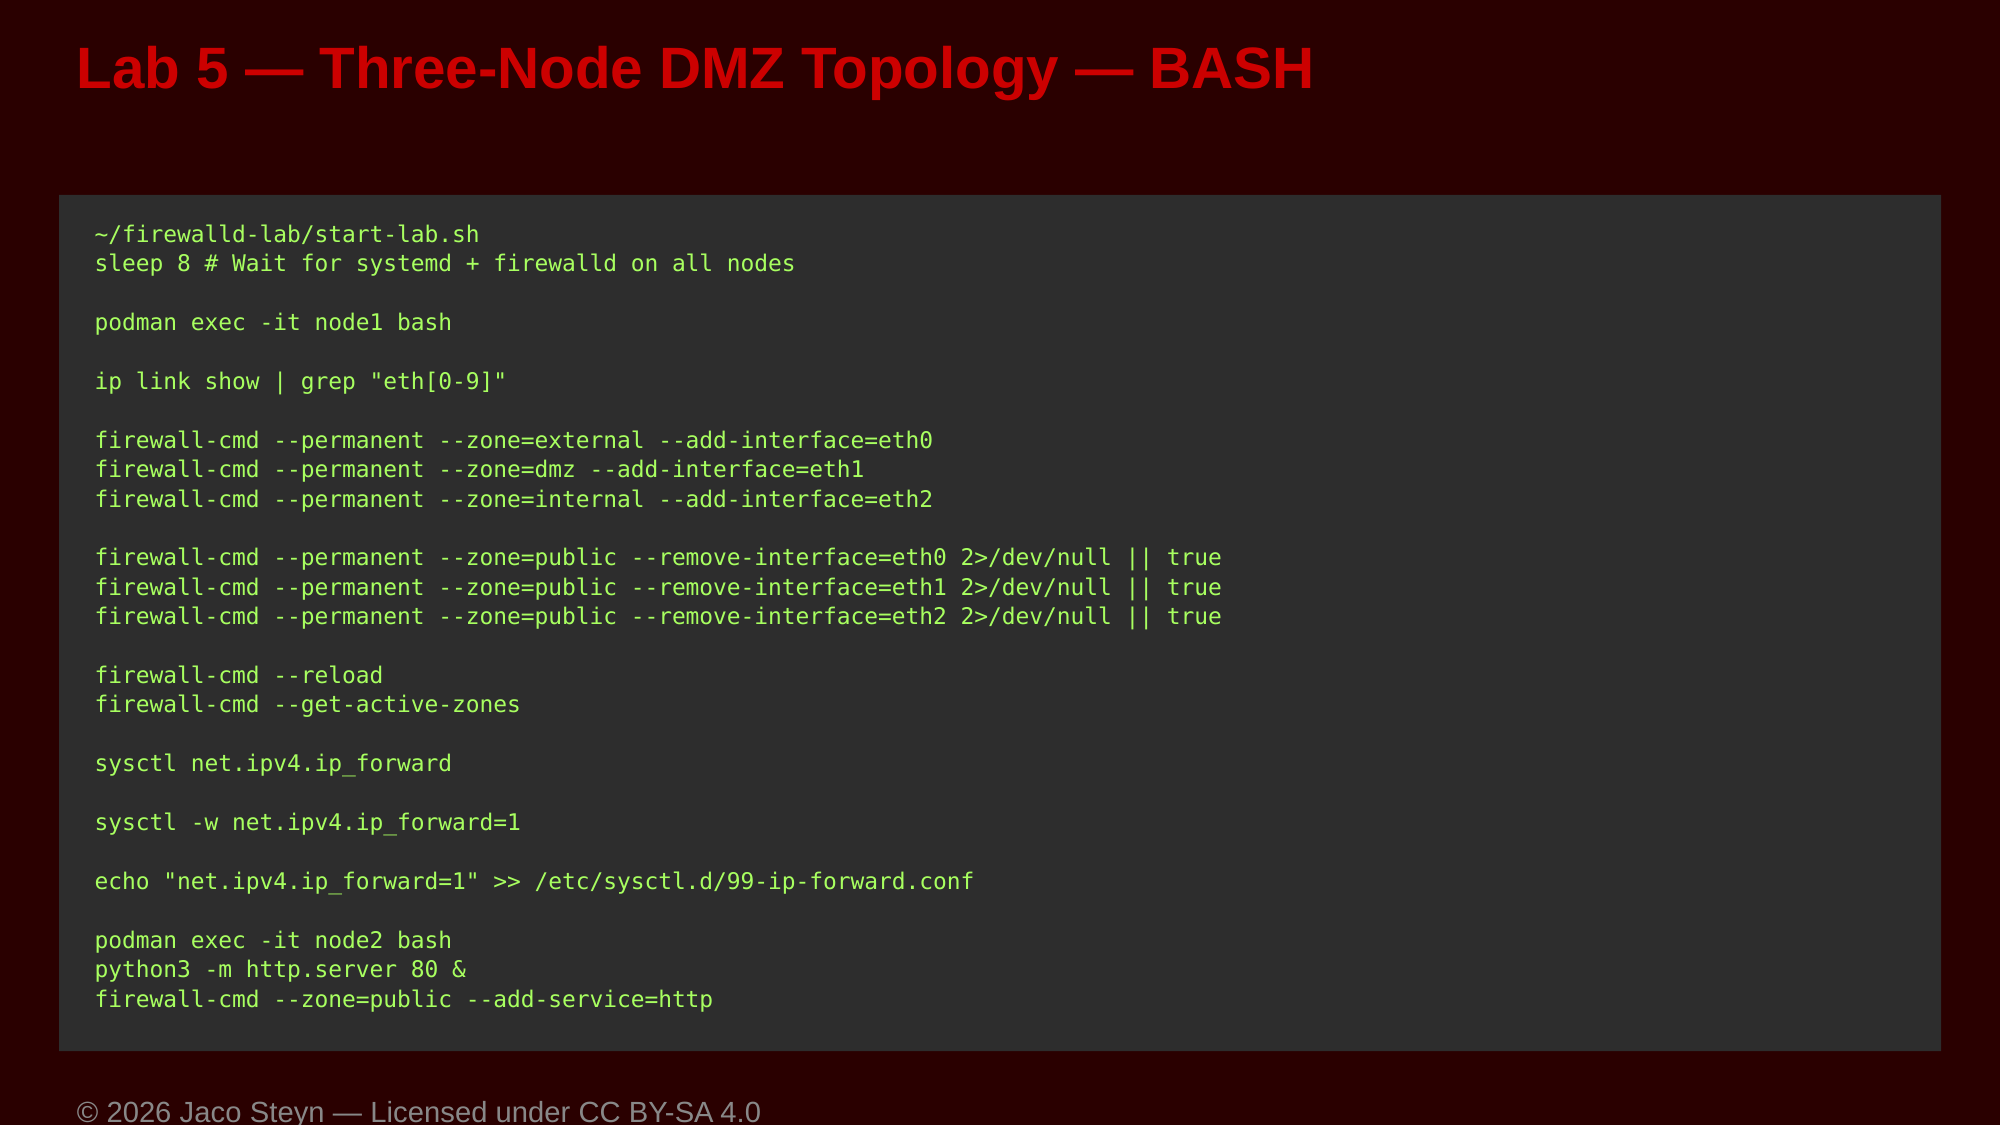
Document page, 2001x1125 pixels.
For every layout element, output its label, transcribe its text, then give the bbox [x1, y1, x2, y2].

text_box © 2026 Jaco Steyn — Licensed under CC BY-SA 4.0 [59, 1083, 1942, 1120]
text_box ~/firewalld-lab/start-lab.sh sleep 8 # Wait for systemd + firewalld on all nodes podman exec -it node1 bash ip link show | grep "eth[0-9]" firewall-cmd --permanent --zone=external --add-interface=eth0 firewall-cmd --permanent --zone=dmz --add-interface=eth1 firewall-cmd --permanent --zone=internal --add-interface=eth2 firewall-cmd --permanent --zone=public --remove-interface=eth0 2>/dev/null || true firewall-cmd --permanent --zone=public --remove-interface=eth1 2>/dev/null || true firewall-cmd --permanent --zone=public --remove-interface=eth2 2>/dev/null || true firewall-cmd --reload firewall-cmd --get-active-zones sysctl net.ipv4.ip_forward sysctl -w net.ipv4.ip_forward=1 echo "net.ipv4.ip_forward=1" >> /etc/sysctl.d/99-ip-forward.conf podman exec -it node2 bash python3 -m http.server 80 & firewall-cmd --zone=public --add-service=http [59, 194, 1942, 1052]
text_box Lab 5 — Three-Node DMZ Topology — BASH [59, 23, 1942, 178]
